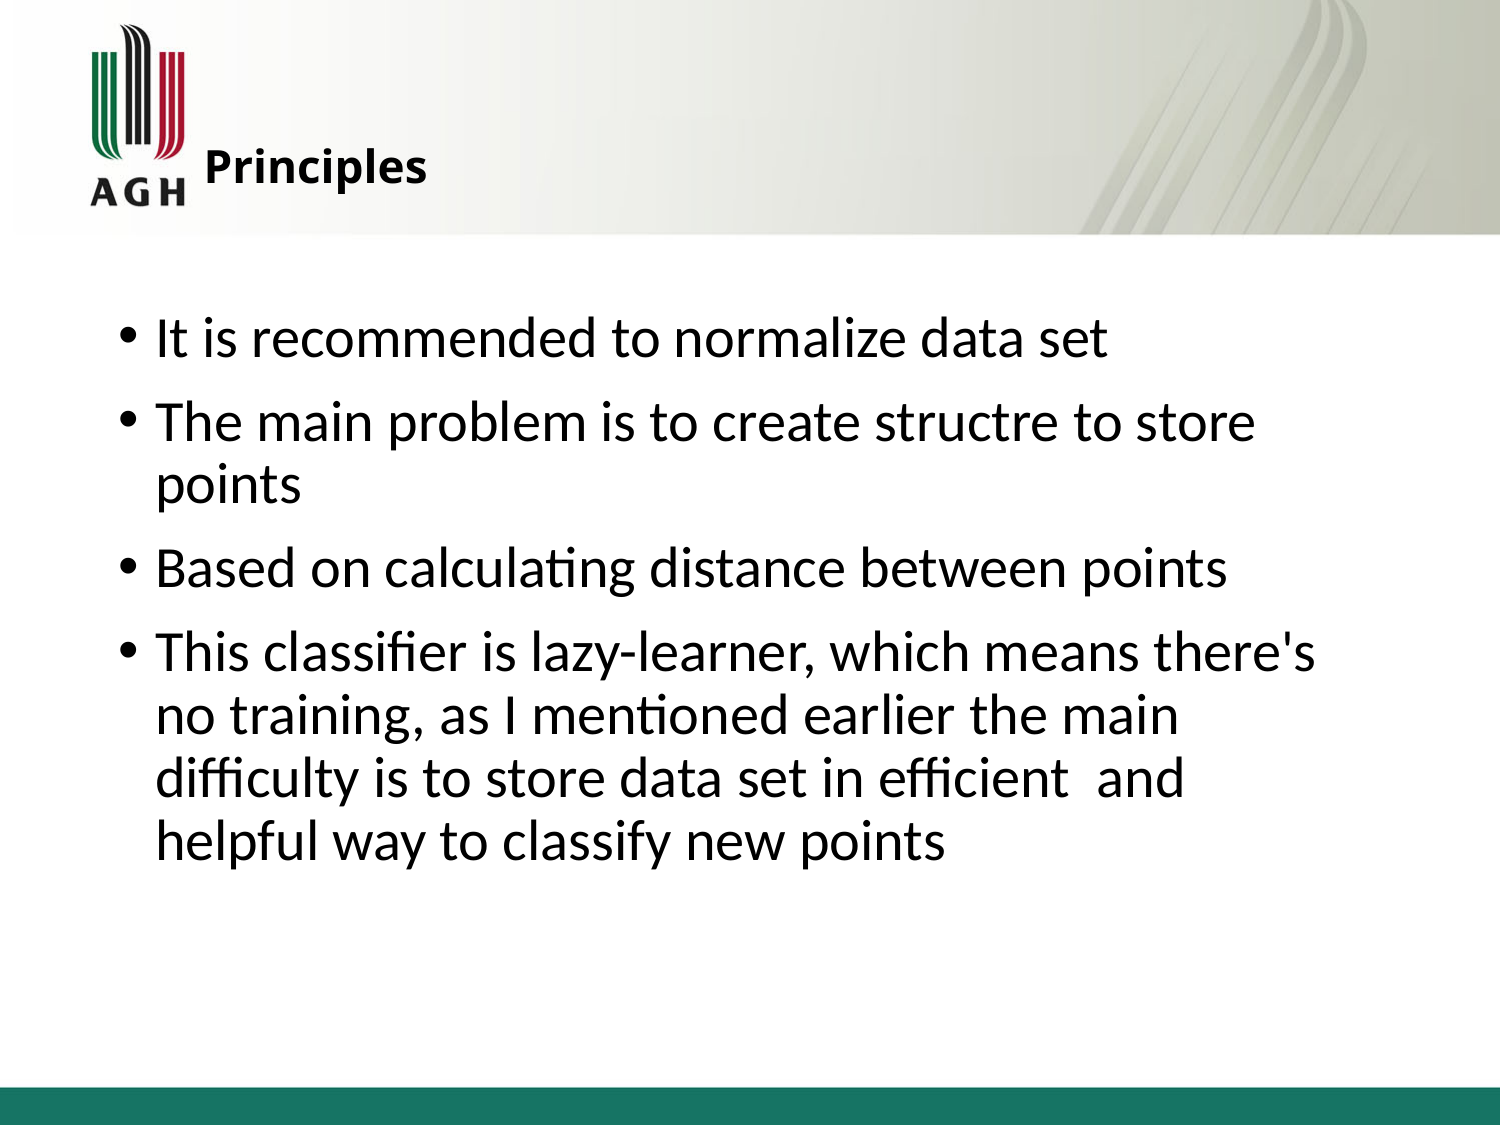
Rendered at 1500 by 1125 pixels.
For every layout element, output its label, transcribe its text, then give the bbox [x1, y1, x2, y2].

text_box Principles [188, 59, 1483, 277]
text_box It is recommended to normalize data set The main problem is to create structre to store points Based on calculating distance between points This classifier is lazy-learner, which means there's no training, as I mentioned earlier the main difficulty is to store data set in efficient and helpful way to classify new points [102, 299, 1374, 1013]
picture [0, 0, 1500, 1125]
